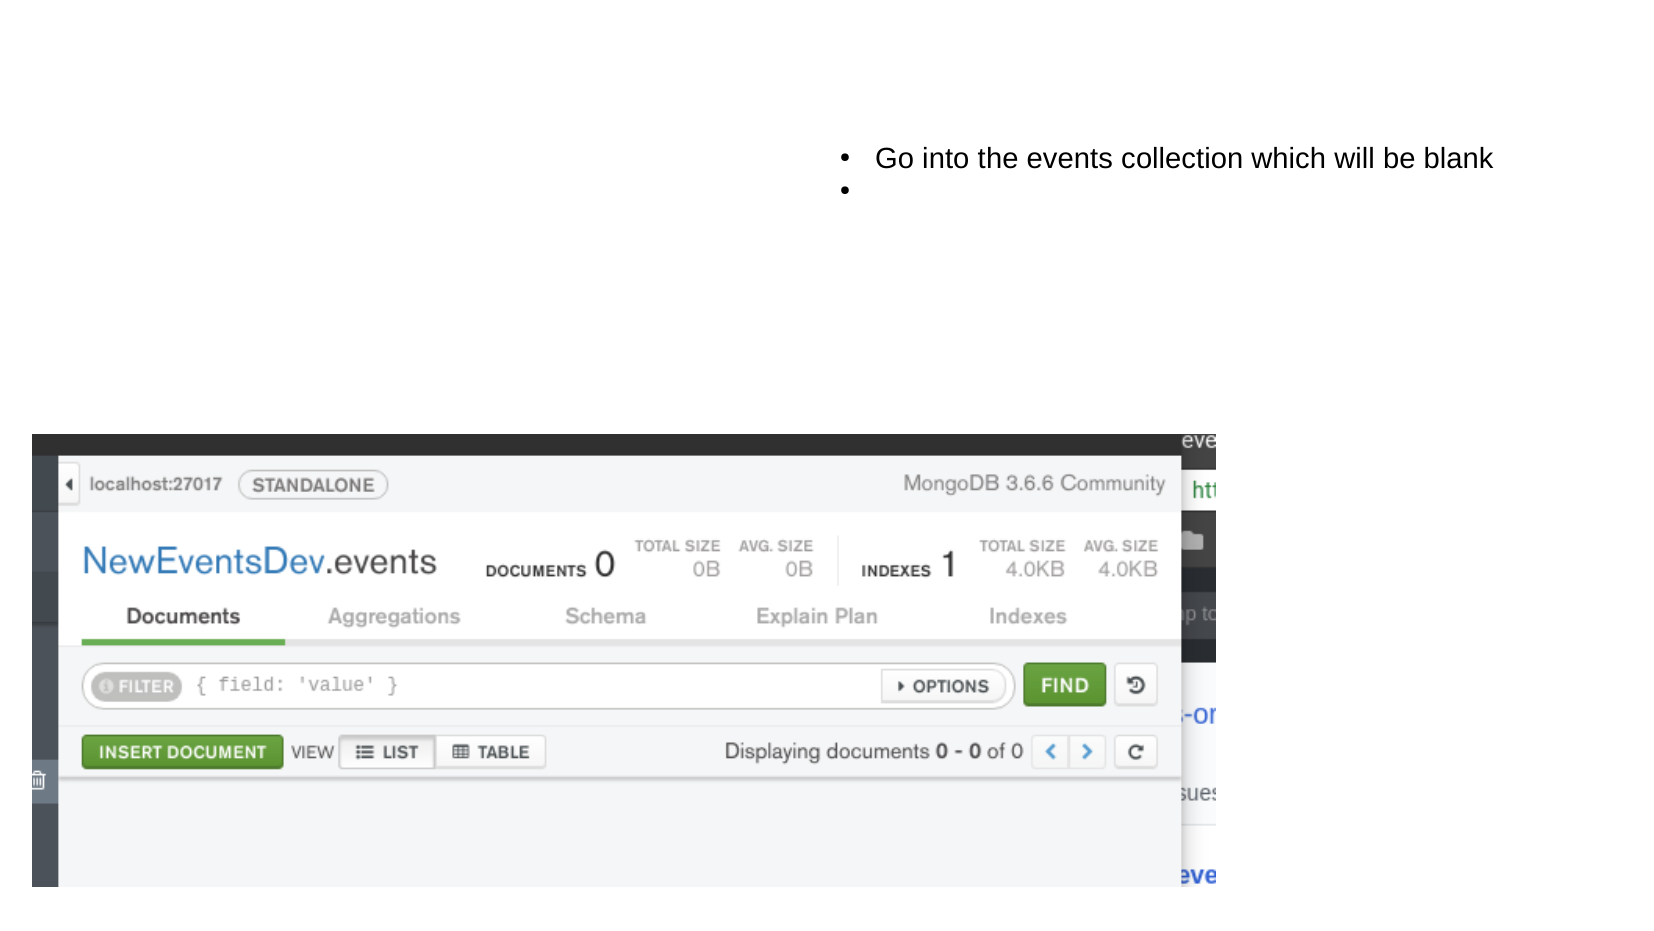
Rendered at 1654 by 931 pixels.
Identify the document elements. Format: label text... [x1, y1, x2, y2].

picture [32, 434, 1216, 887]
text_box Go into the events collection which will be blank [825, 135, 1606, 316]
